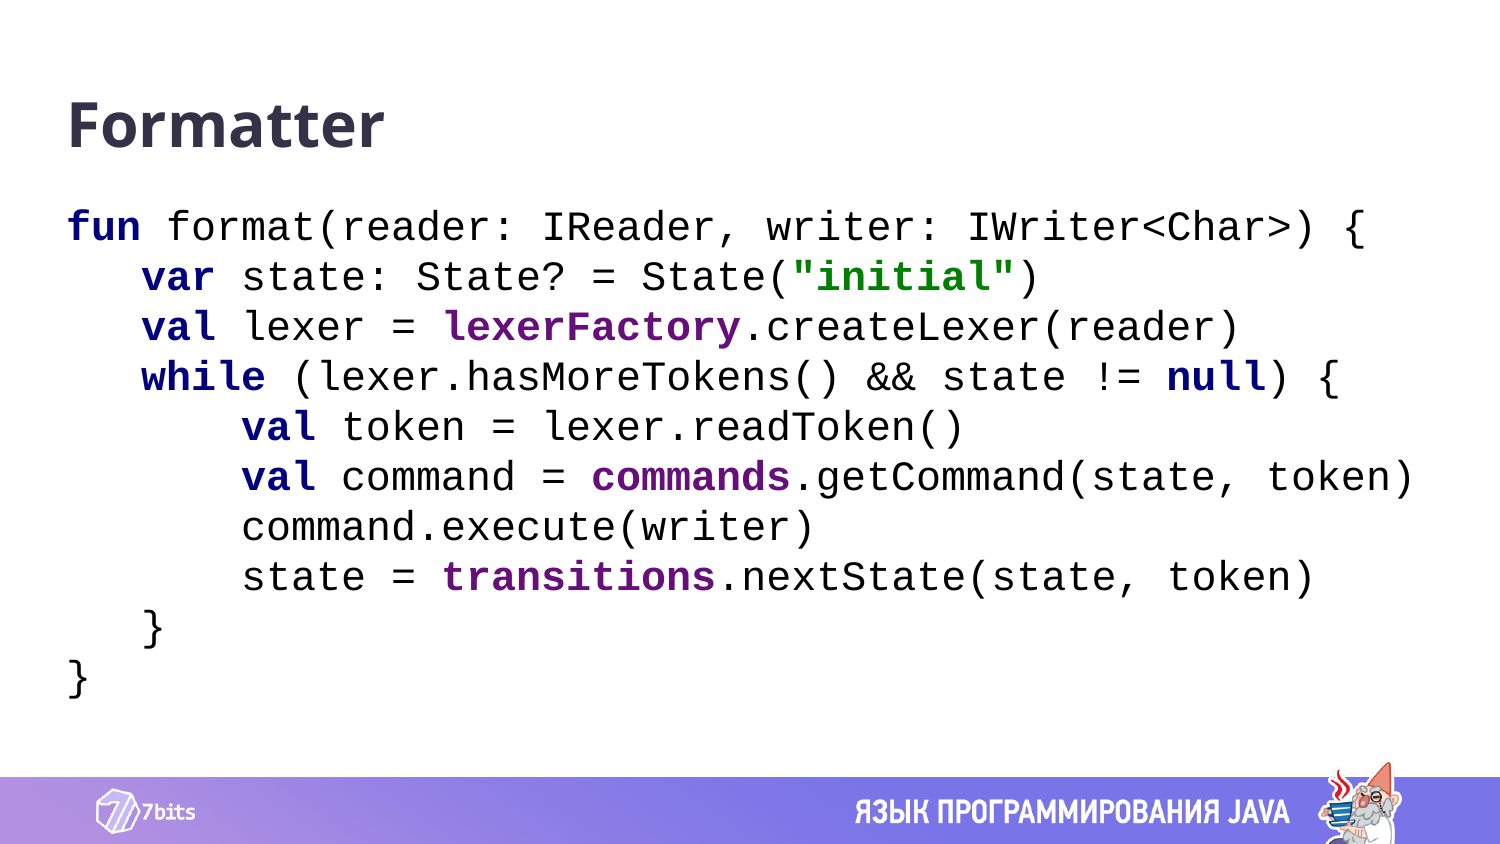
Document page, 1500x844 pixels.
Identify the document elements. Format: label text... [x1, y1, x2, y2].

list fun format(reader: IReader, writer: IWriter<Char>) { var state: State? = State("initial") val lexer = lexerFactory.createLexer(reader) while (lexer.hasMoreTokens() && state != null) { val token = lexer.readToken() val command = commands.getCommand(state, token) command.execute(writer) state = transitions.nextState(state, token) } } [51, 184, 1449, 745]
picture [0, 717, 1500, 844]
title Formatter [51, 69, 1449, 164]
